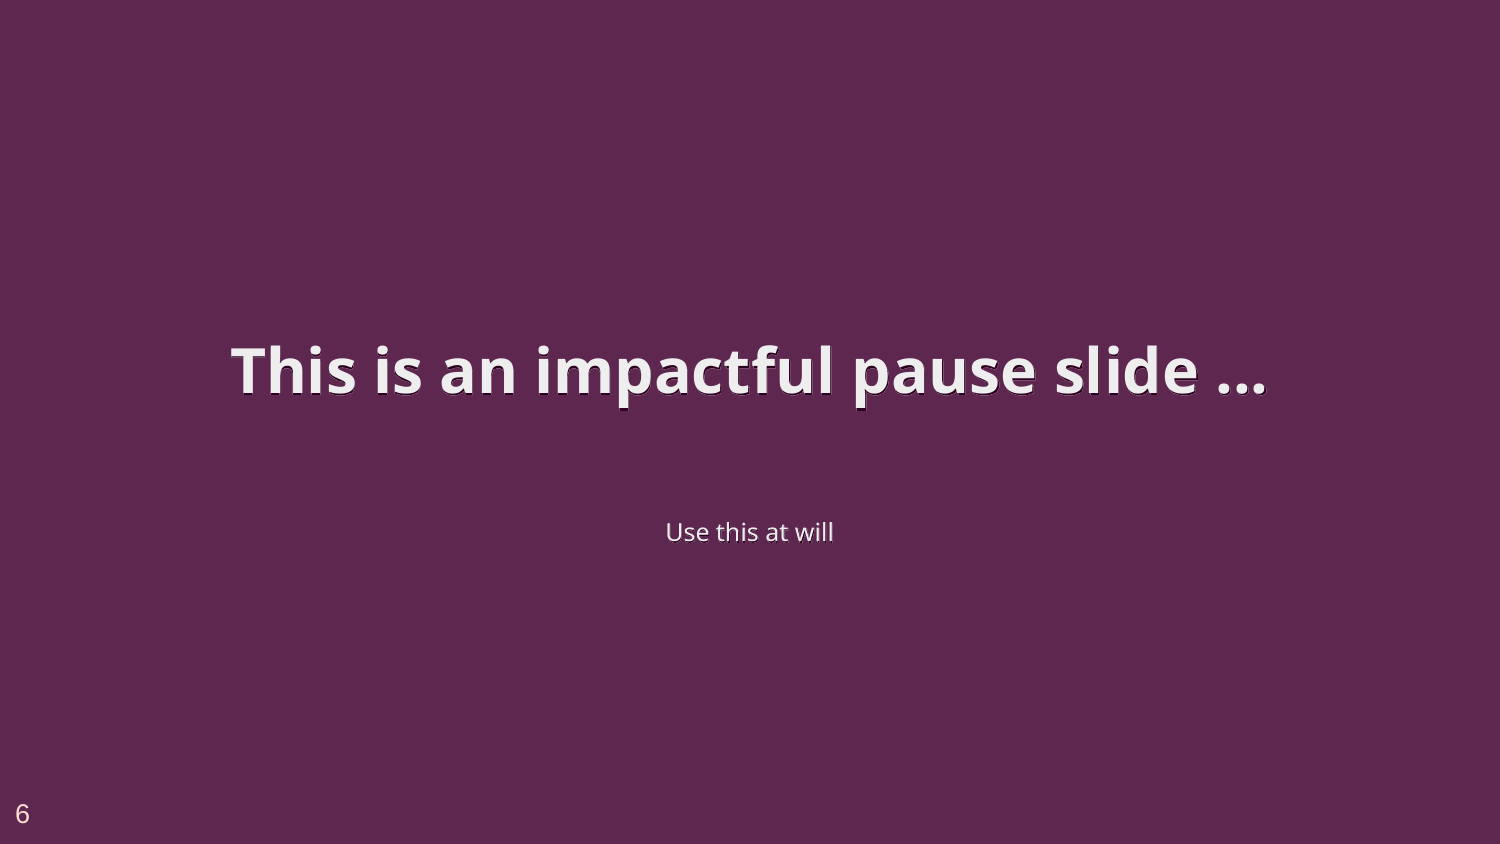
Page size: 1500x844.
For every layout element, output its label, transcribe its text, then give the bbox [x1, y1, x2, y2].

subtitle Use this at will [115, 511, 1385, 659]
slide_number 1 [0, 790, 46, 834]
list This is an impactful pause slide ... [115, 224, 1385, 511]
